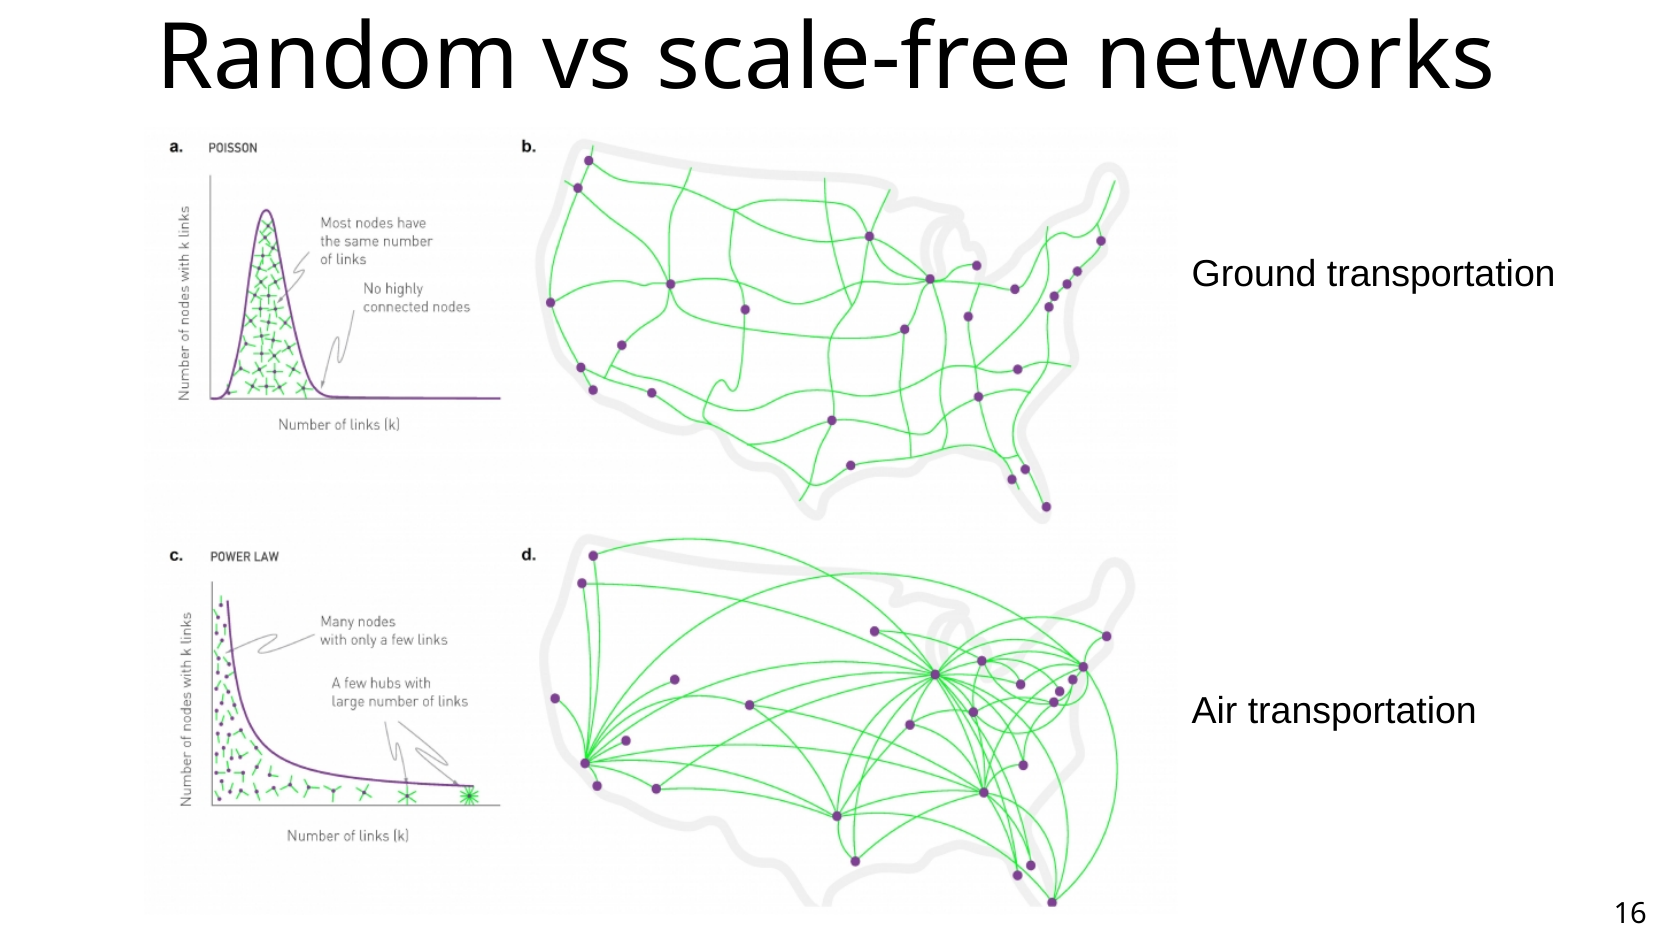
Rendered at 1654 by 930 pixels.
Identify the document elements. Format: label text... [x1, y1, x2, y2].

title Random vs scale-free networks [82, 1, 1571, 105]
text_box Air transportation [1176, 681, 1636, 768]
text_box Ground transportation [1176, 244, 1636, 331]
picture [144, 127, 1178, 915]
